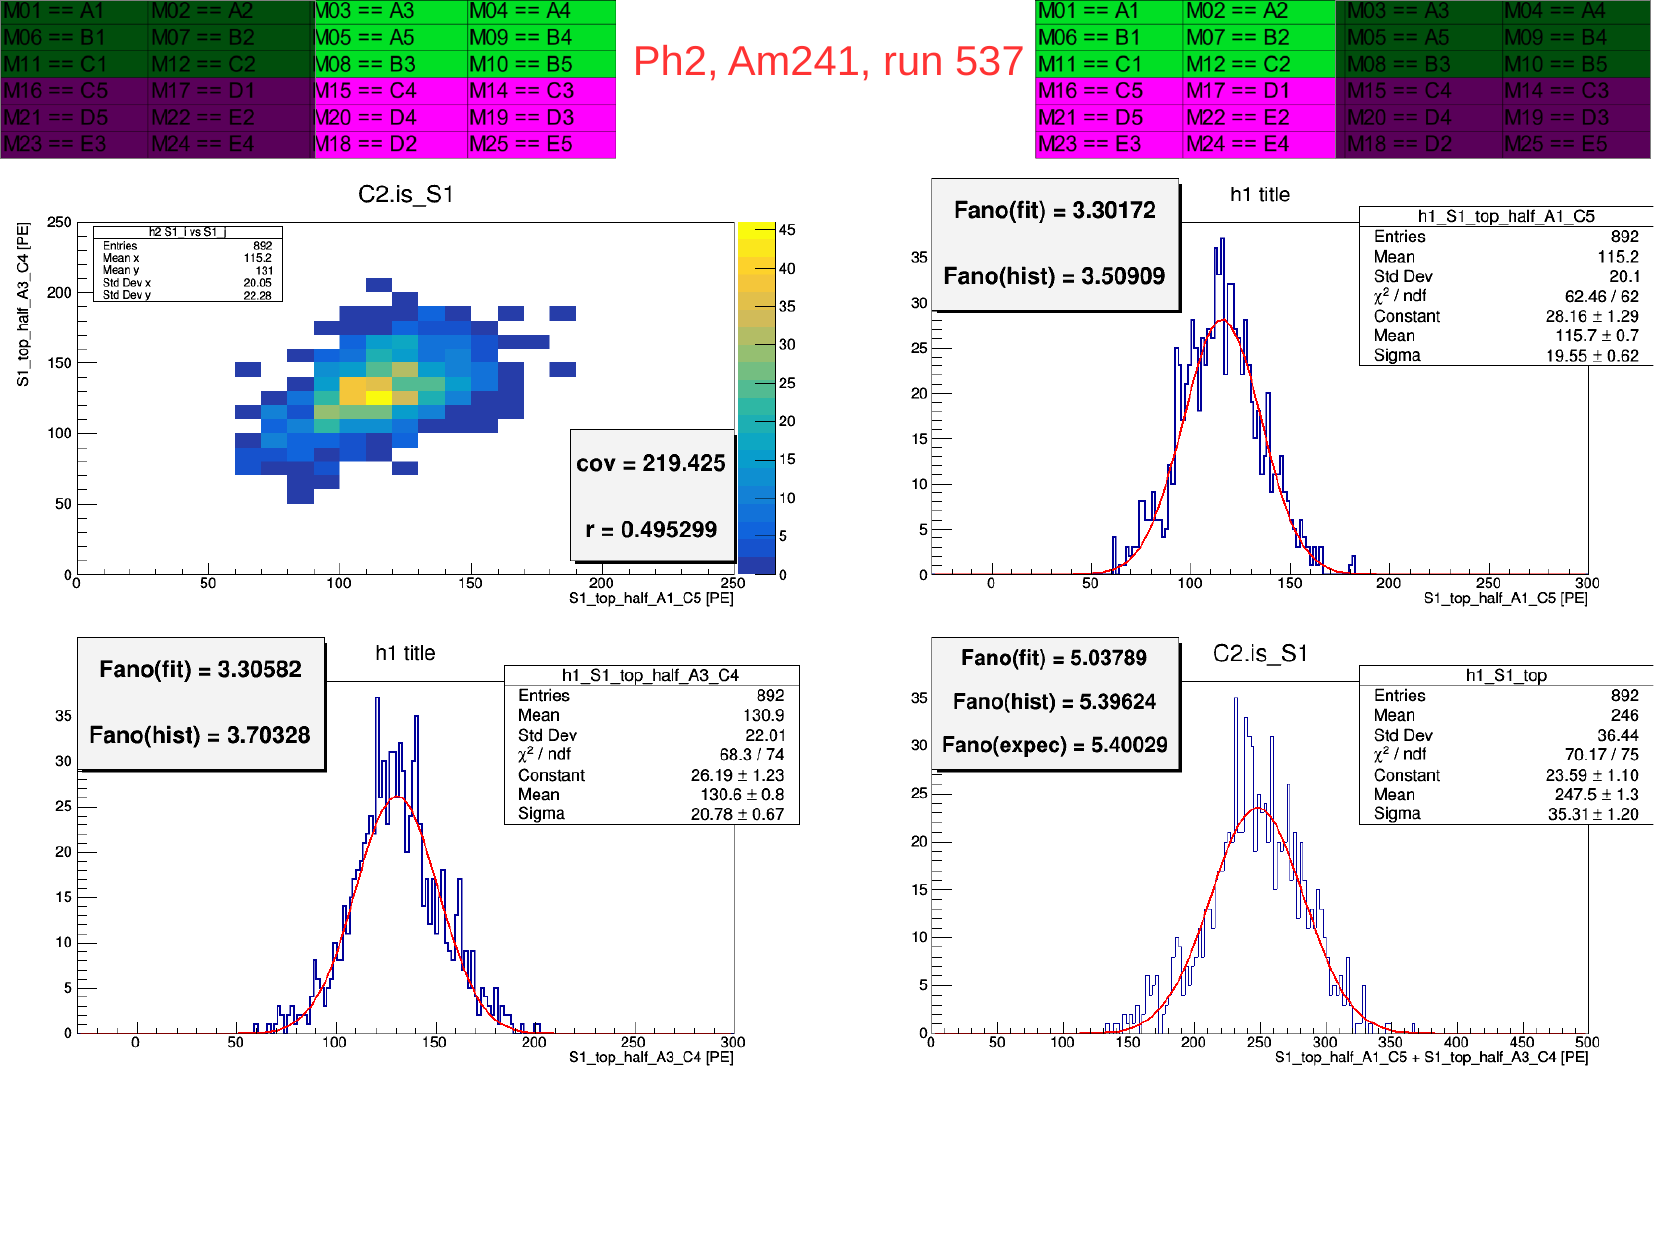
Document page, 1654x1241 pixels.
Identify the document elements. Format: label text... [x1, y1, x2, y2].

text_box Ph2, Am241, run 537 [488, 30, 1171, 166]
text_box [0, 0, 316, 159]
picture [316, 0, 616, 159]
picture [1035, 0, 1335, 159]
text_box [1335, 0, 1651, 159]
picture [6, 175, 1654, 1071]
